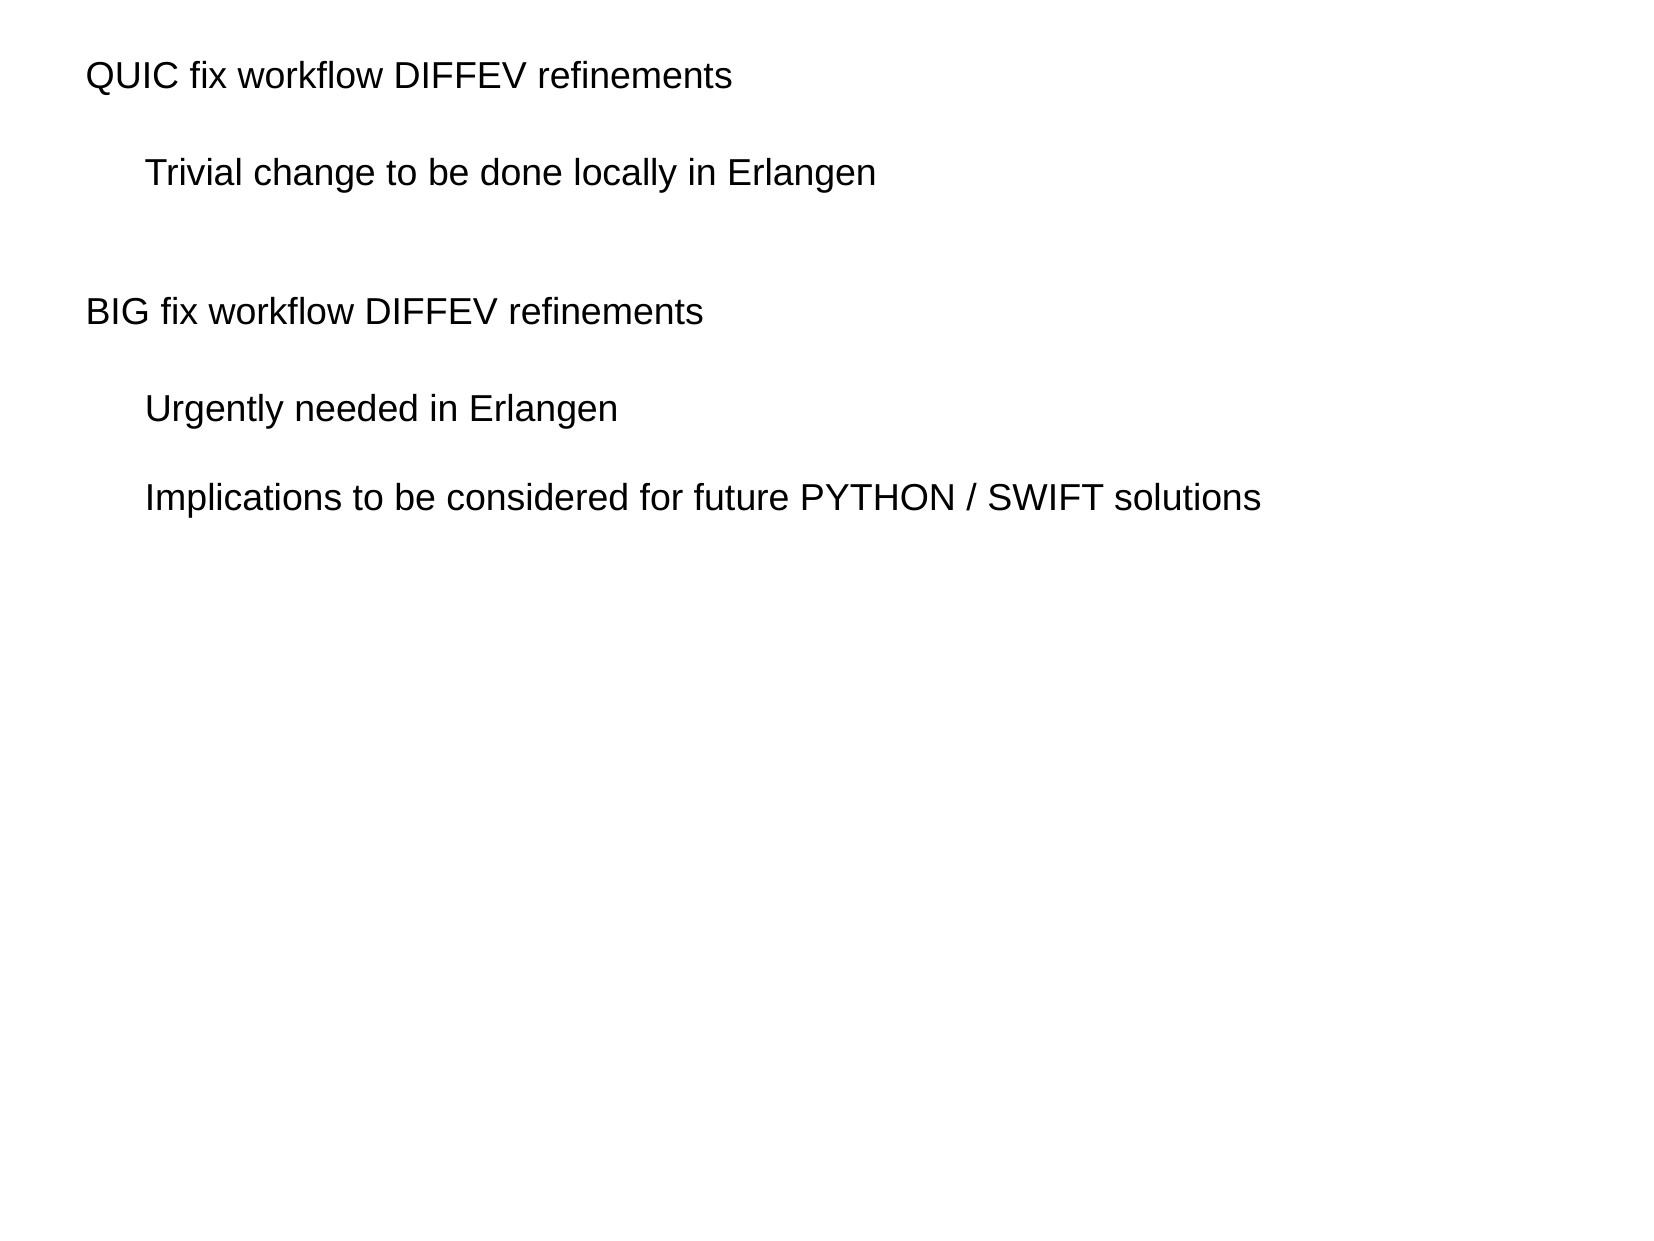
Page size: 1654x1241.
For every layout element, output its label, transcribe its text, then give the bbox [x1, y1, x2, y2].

text_box Implications to be considered for future PYTHON / SWIFT solutions [130, 468, 1278, 526]
text_box Trivial change to be done locally in Erlangen [129, 143, 892, 201]
text_box QUIC fix workflow DIFFEV refinements [70, 47, 749, 105]
text_box BIG fix workflow DIFFEV refinements [70, 283, 720, 341]
text_box Urgently needed in Erlangen [129, 380, 634, 438]
